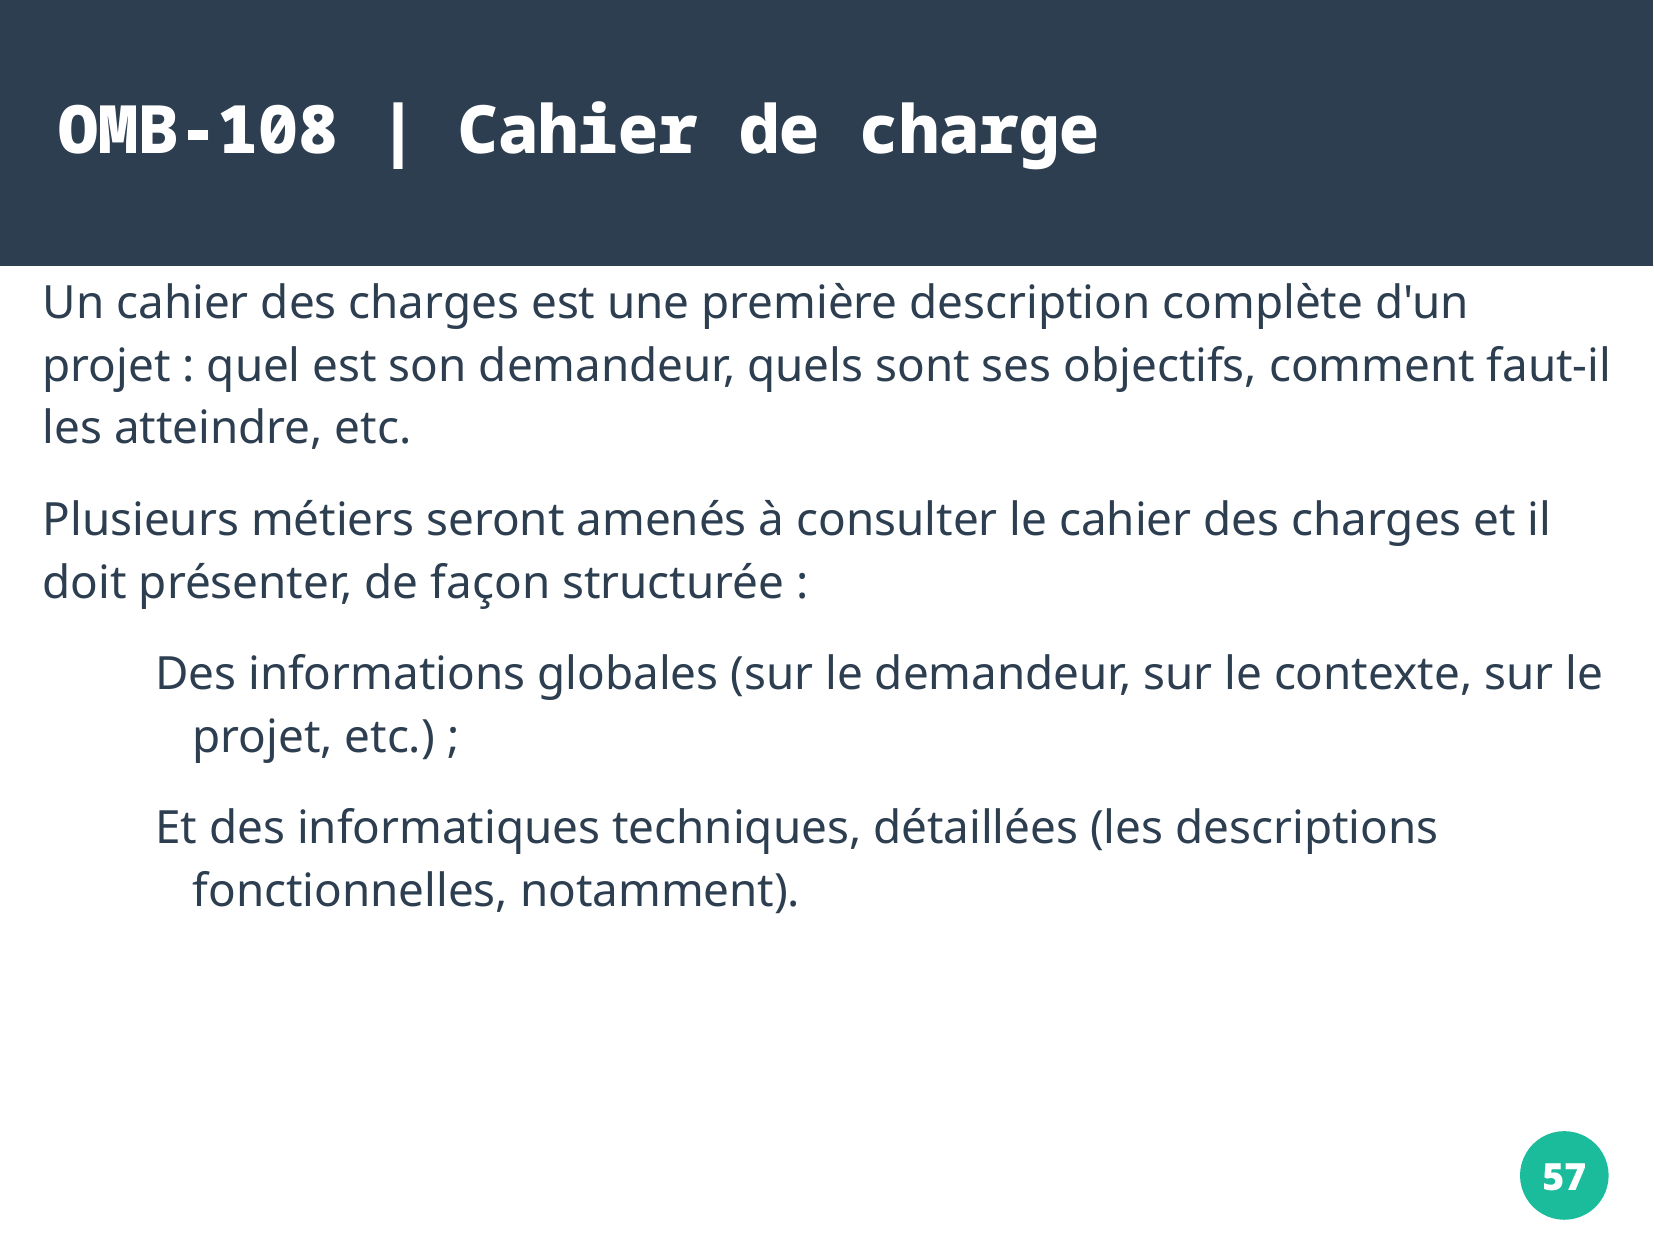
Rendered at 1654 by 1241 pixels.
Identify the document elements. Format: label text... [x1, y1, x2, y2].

title OMB-108 | Cahier de charge [58, 49, 1594, 207]
list Un cahier des charges est une première description complète d'un projet : quel est son demandeur, quels sont ses objectifs, comment faut-il les atteindre, etc. Plusieurs métiers seront amenés à consulter le cahier des charges et il doit présenter, de façon structurée : Des informations globales (sur le demandeur, sur le contexte, sur le projet, etc.) ; Et des informatiques techniques, détaillées (les descriptions fonctionnelles, notamment). [42, 269, 1622, 1216]
